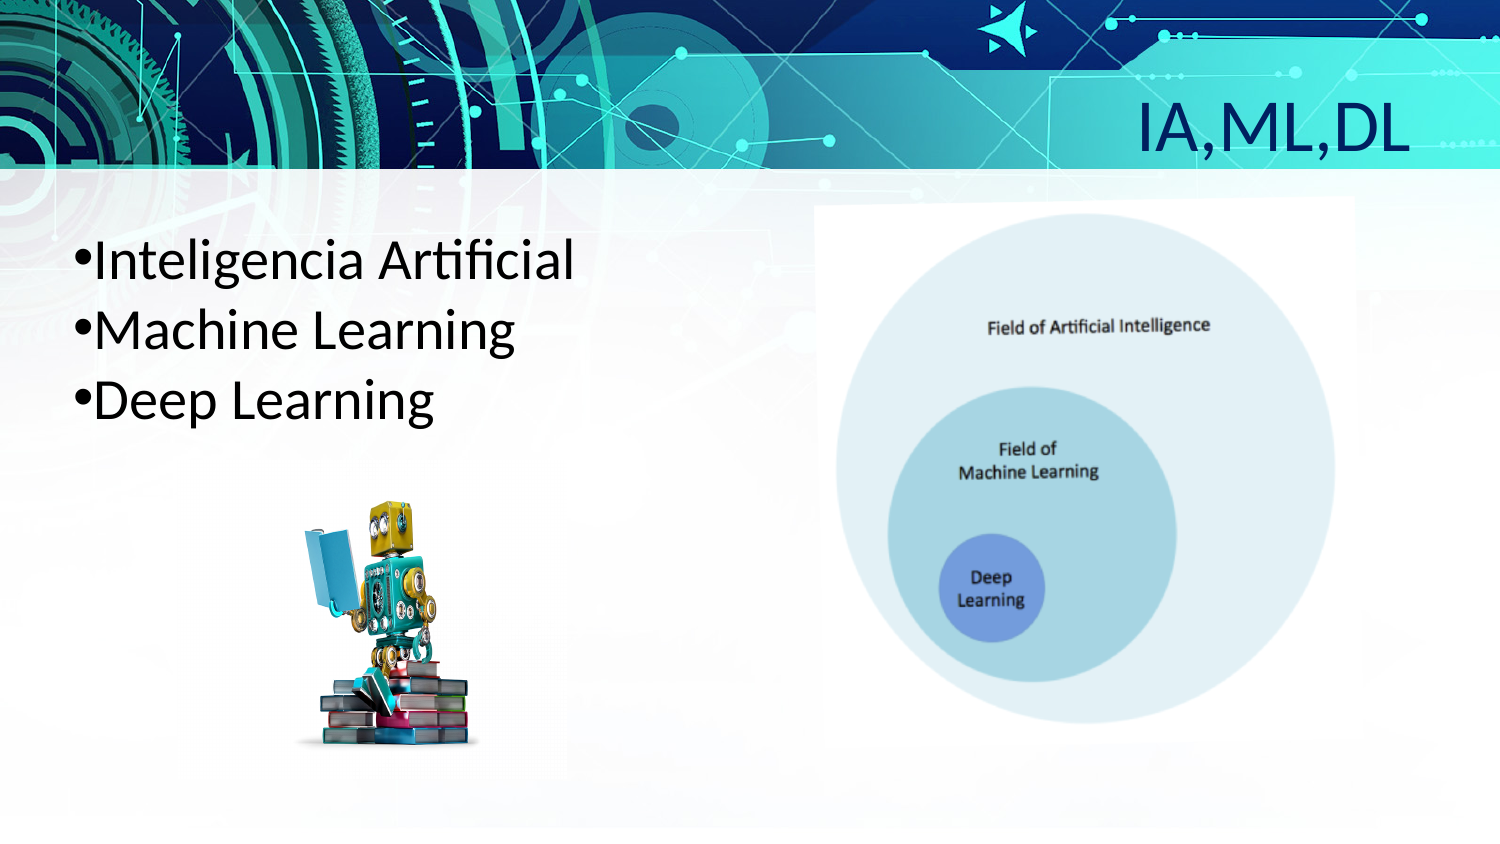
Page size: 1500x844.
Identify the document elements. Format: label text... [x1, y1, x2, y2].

picture [0, 0, 1500, 844]
text_box Inteligencia Artificial Machine Learning Deep Learning [73, 221, 1427, 798]
text_box IA,ML,DL [73, 71, 1427, 172]
